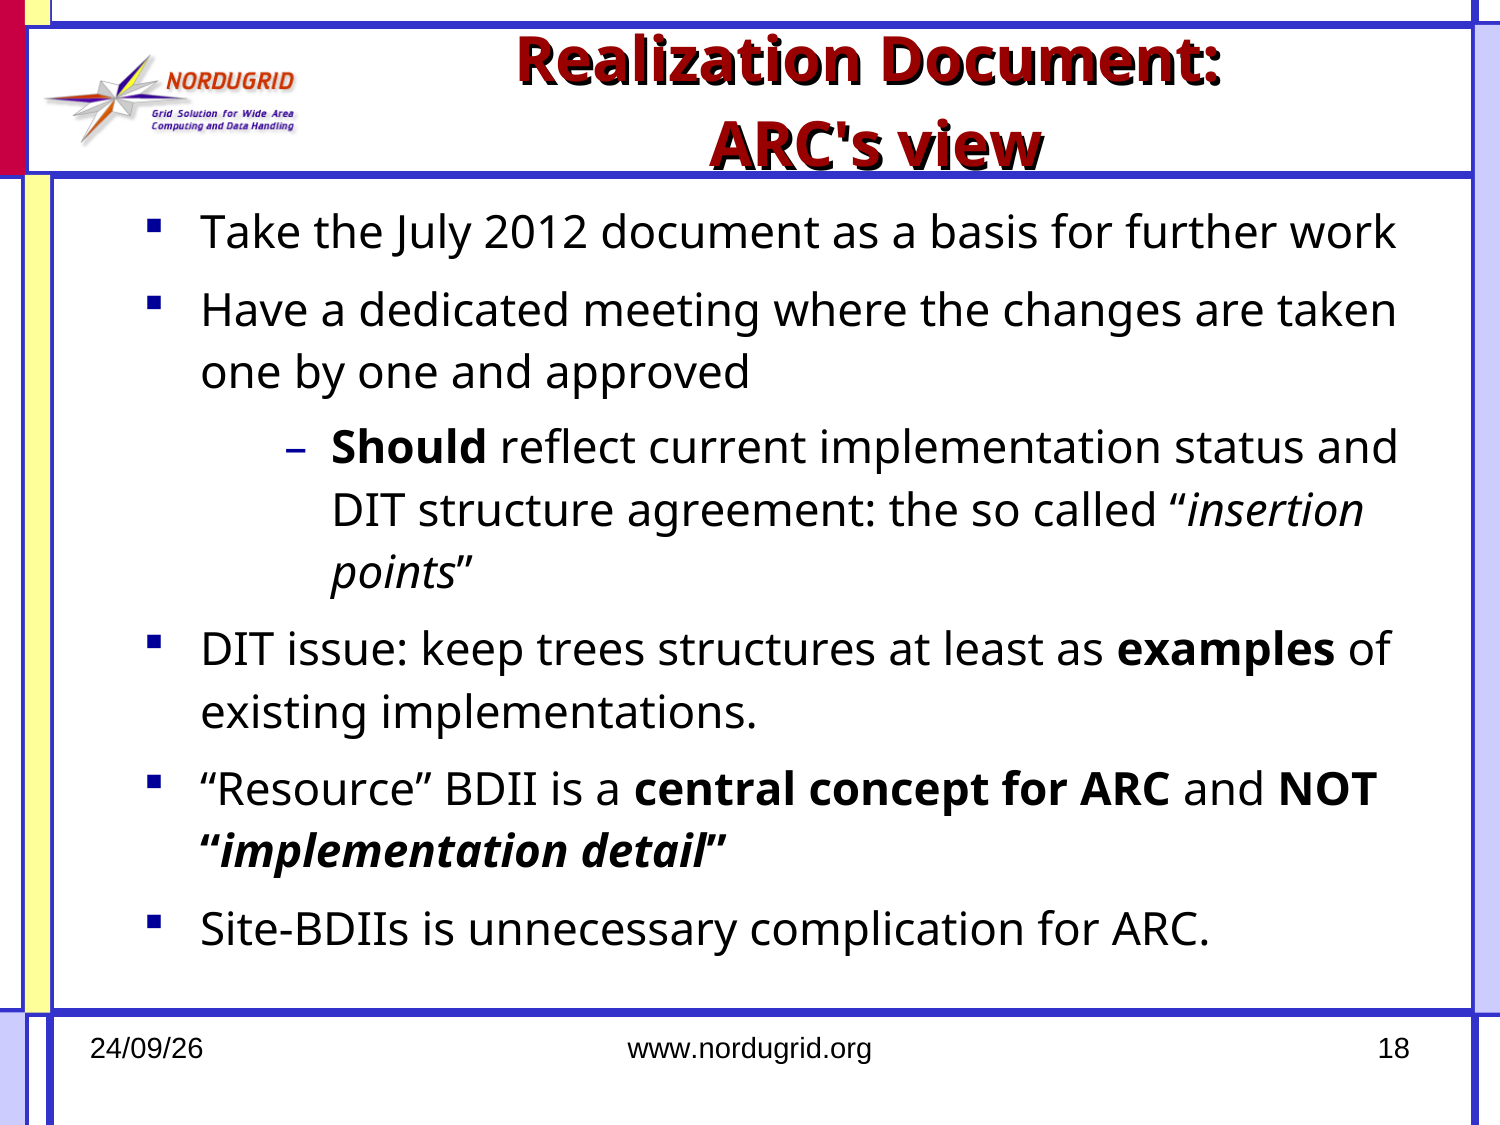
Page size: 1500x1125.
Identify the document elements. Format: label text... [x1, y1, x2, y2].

list Take the July 2012 document as a basis for further work Have a dedicated meeting where the changes are taken one by one and approved Should reflect current implementation status and DIT structure agreement: the so called “insertion points” DIT issue: keep trees structures at least as examples of existing implementations. “Resource” BDII is a central concept for ARC and NOT “implementation detail” Site-BDIIs is unnecessary complication for ARC. [87, 200, 1426, 910]
picture [40, 49, 301, 148]
title Realization Document: ARC's view [324, 17, 1428, 183]
